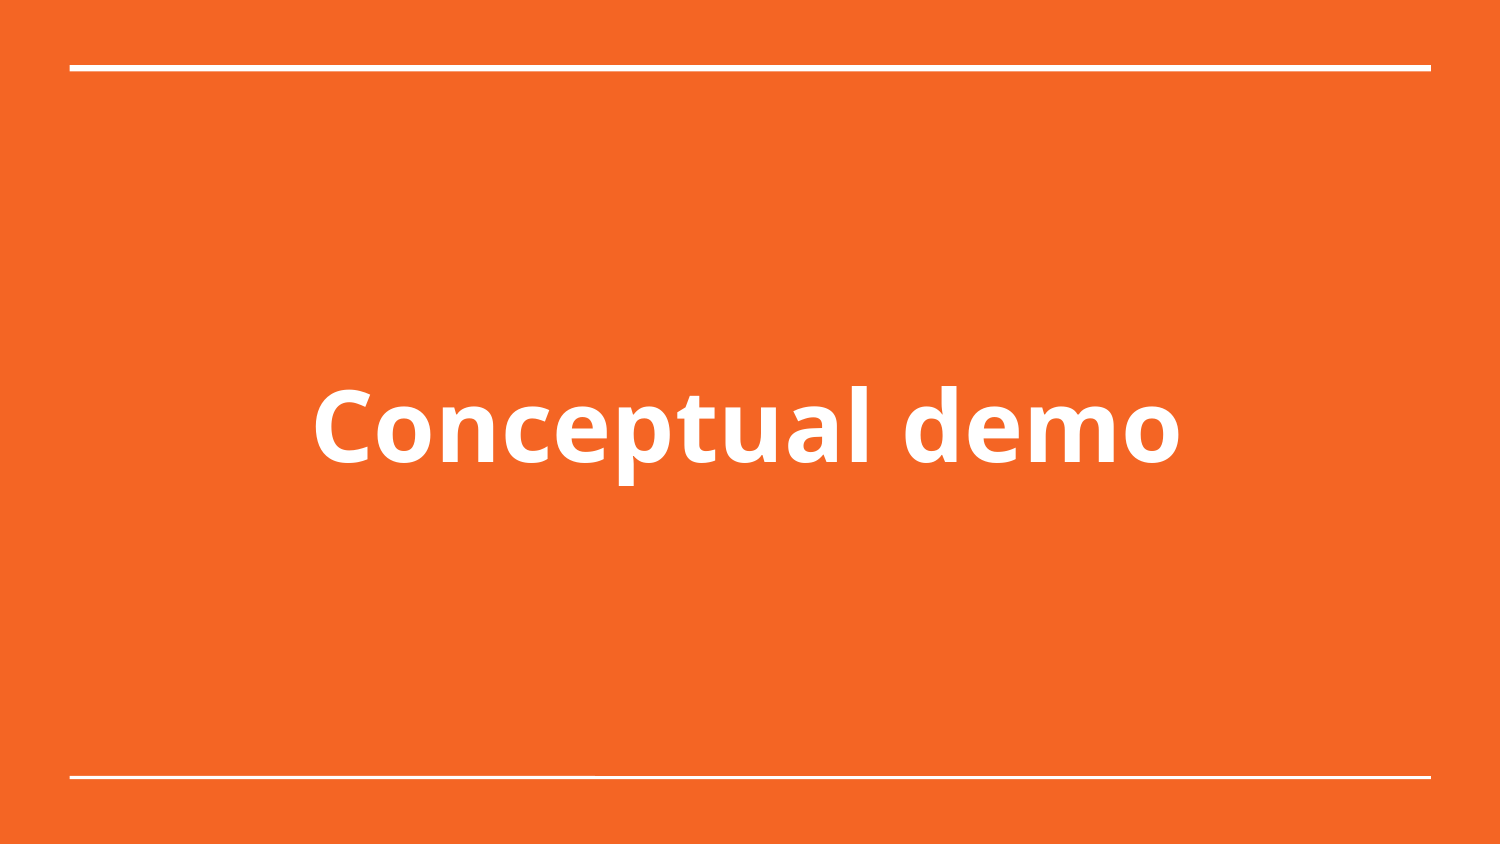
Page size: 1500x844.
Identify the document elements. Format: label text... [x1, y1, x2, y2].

title Conceptual demo [66, 296, 1428, 550]
